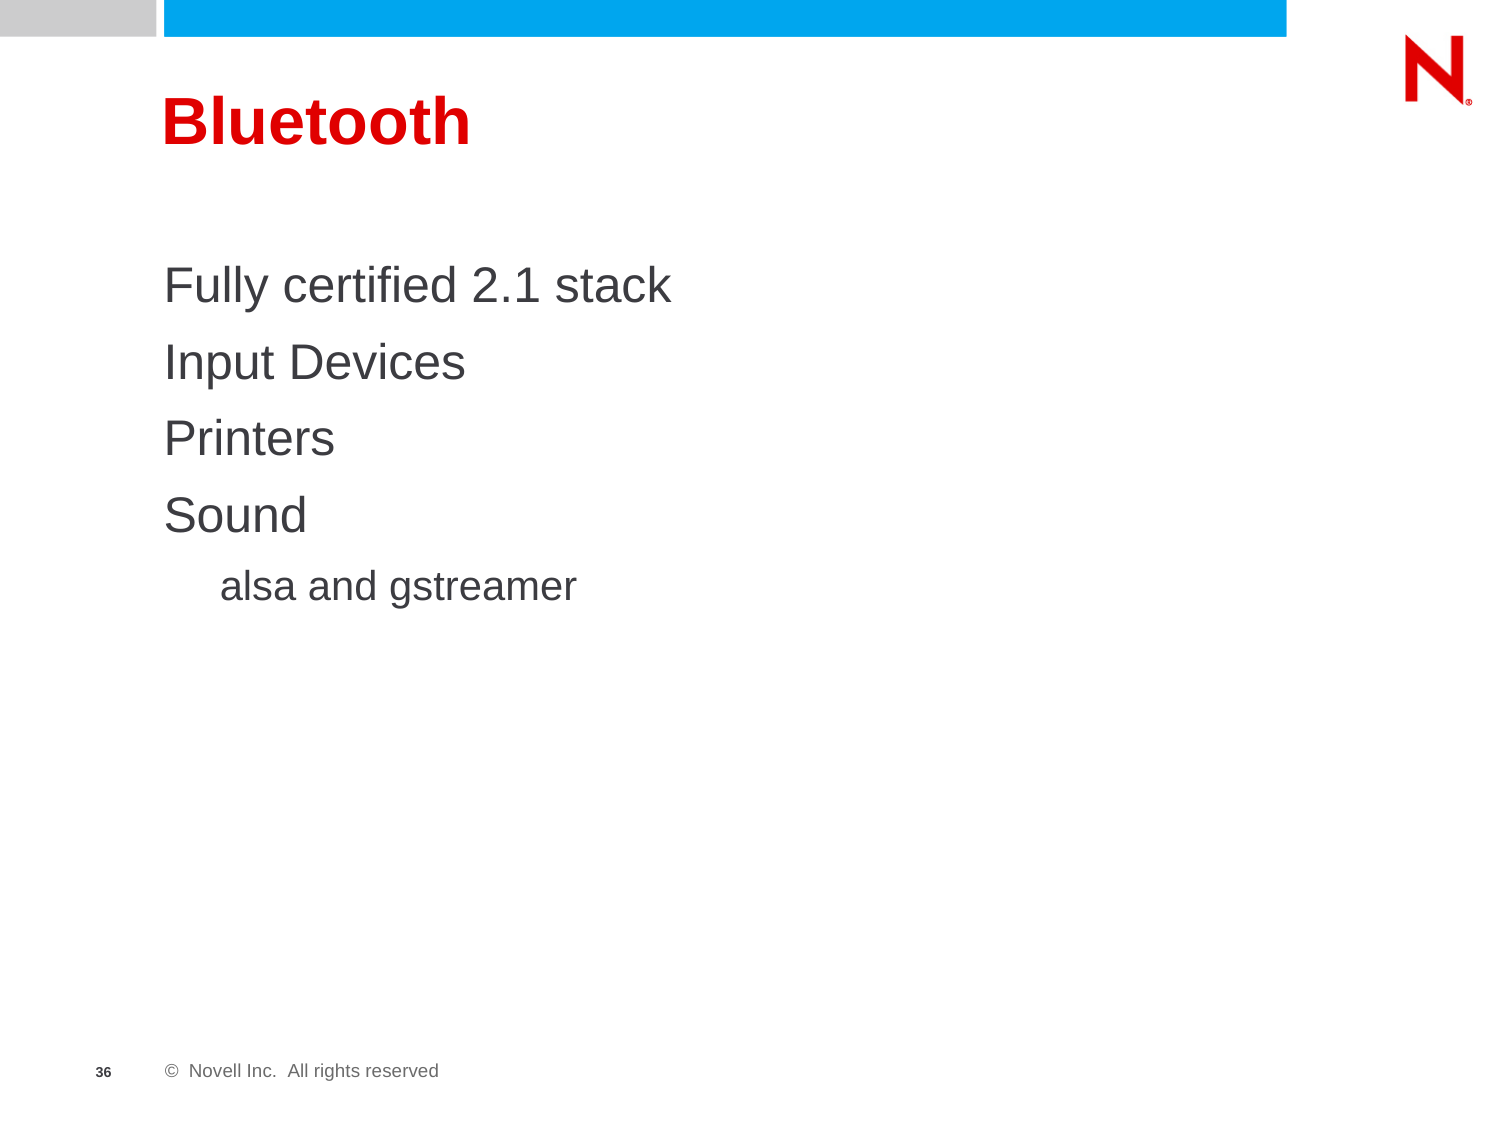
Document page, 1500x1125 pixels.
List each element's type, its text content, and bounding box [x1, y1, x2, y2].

title Bluetooth [161, 41, 1383, 205]
list Fully certified 2.1 stack Input Devices Printers Sound alsa and gstreamer [163, 254, 1404, 986]
picture [1403, 32, 1473, 107]
